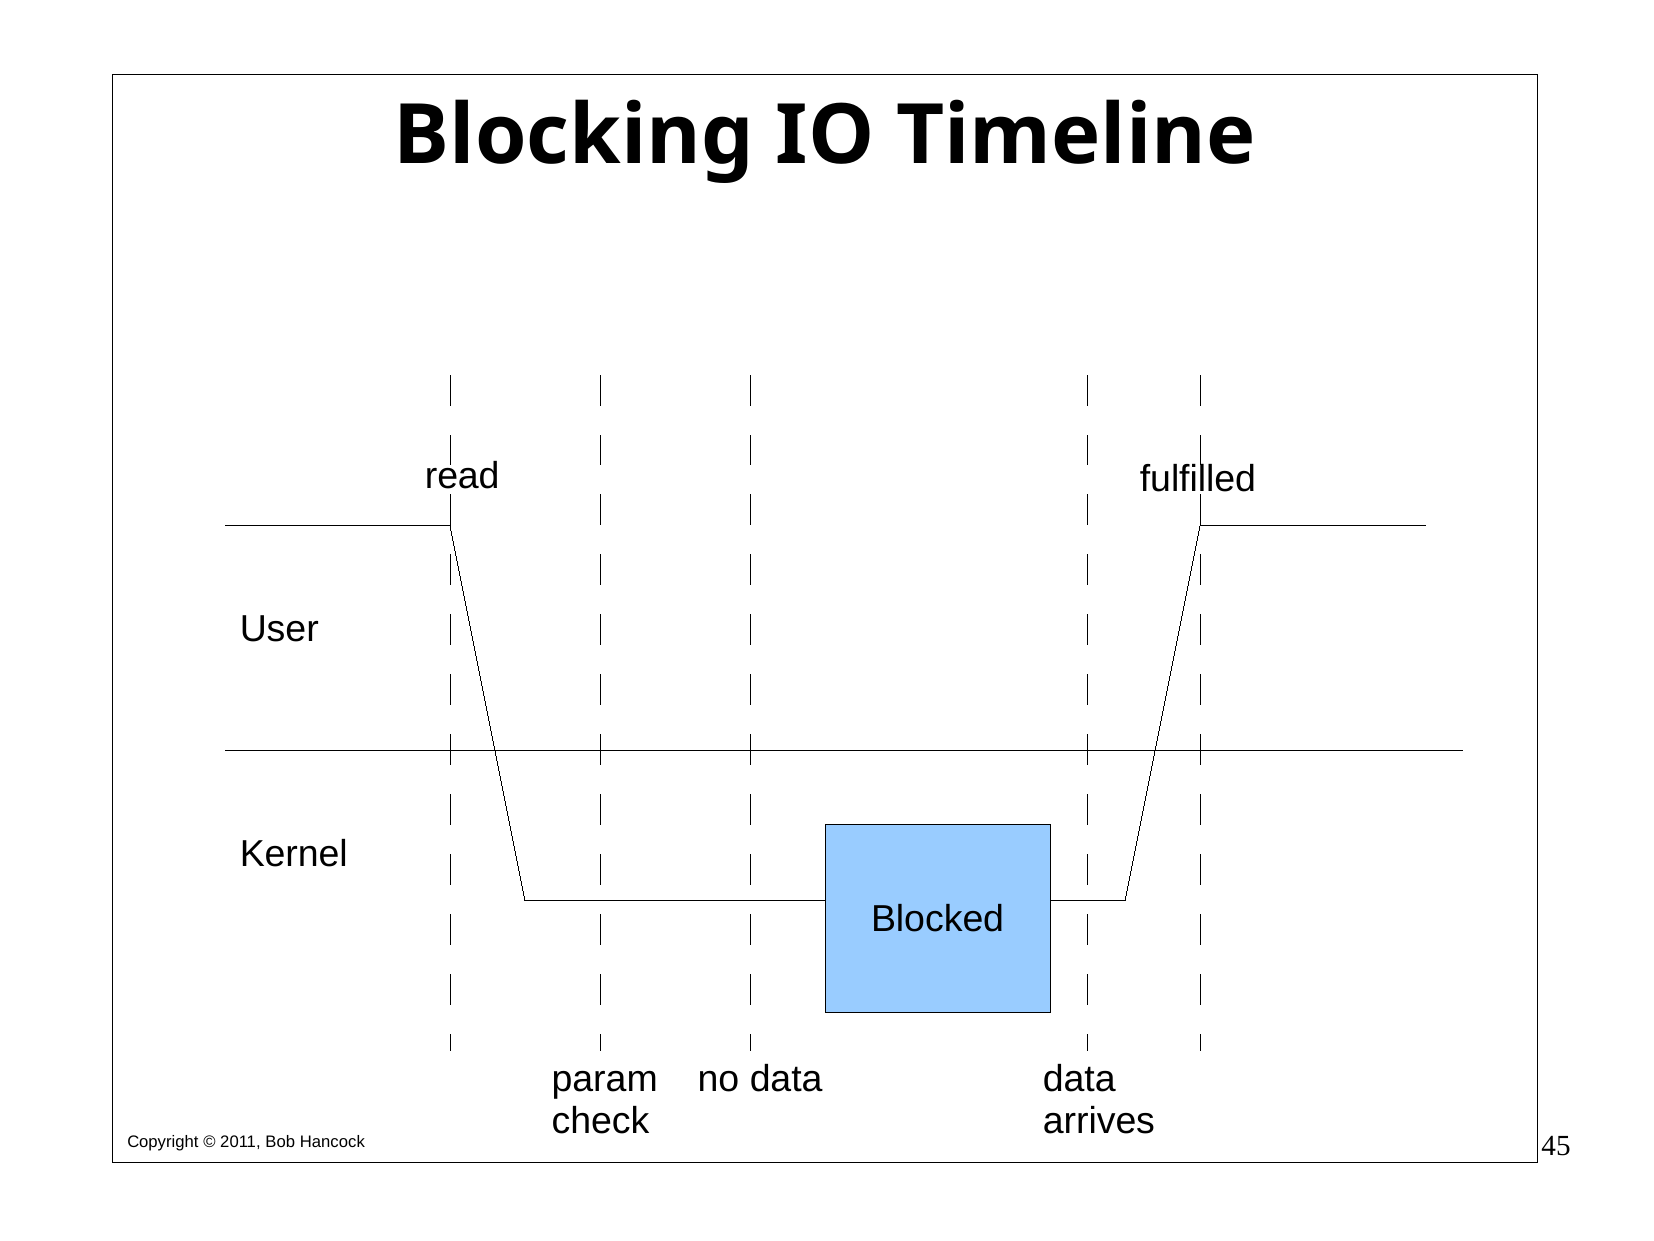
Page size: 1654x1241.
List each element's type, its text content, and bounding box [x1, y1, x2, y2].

text_box read [410, 447, 515, 505]
text_box param check [536, 1050, 693, 1149]
text_box User [225, 600, 334, 657]
text_box no data [682, 1050, 838, 1107]
text_box Blocked [825, 824, 1051, 1013]
title Blocking IO Timeline [112, 75, 1538, 188]
text_box data arrives [1028, 1050, 1179, 1149]
text_box fulfilled [1125, 450, 1271, 507]
text_box Copyright © 2011, Bob Hancock [112, 1125, 381, 1159]
text_box Kernel [225, 825, 363, 882]
